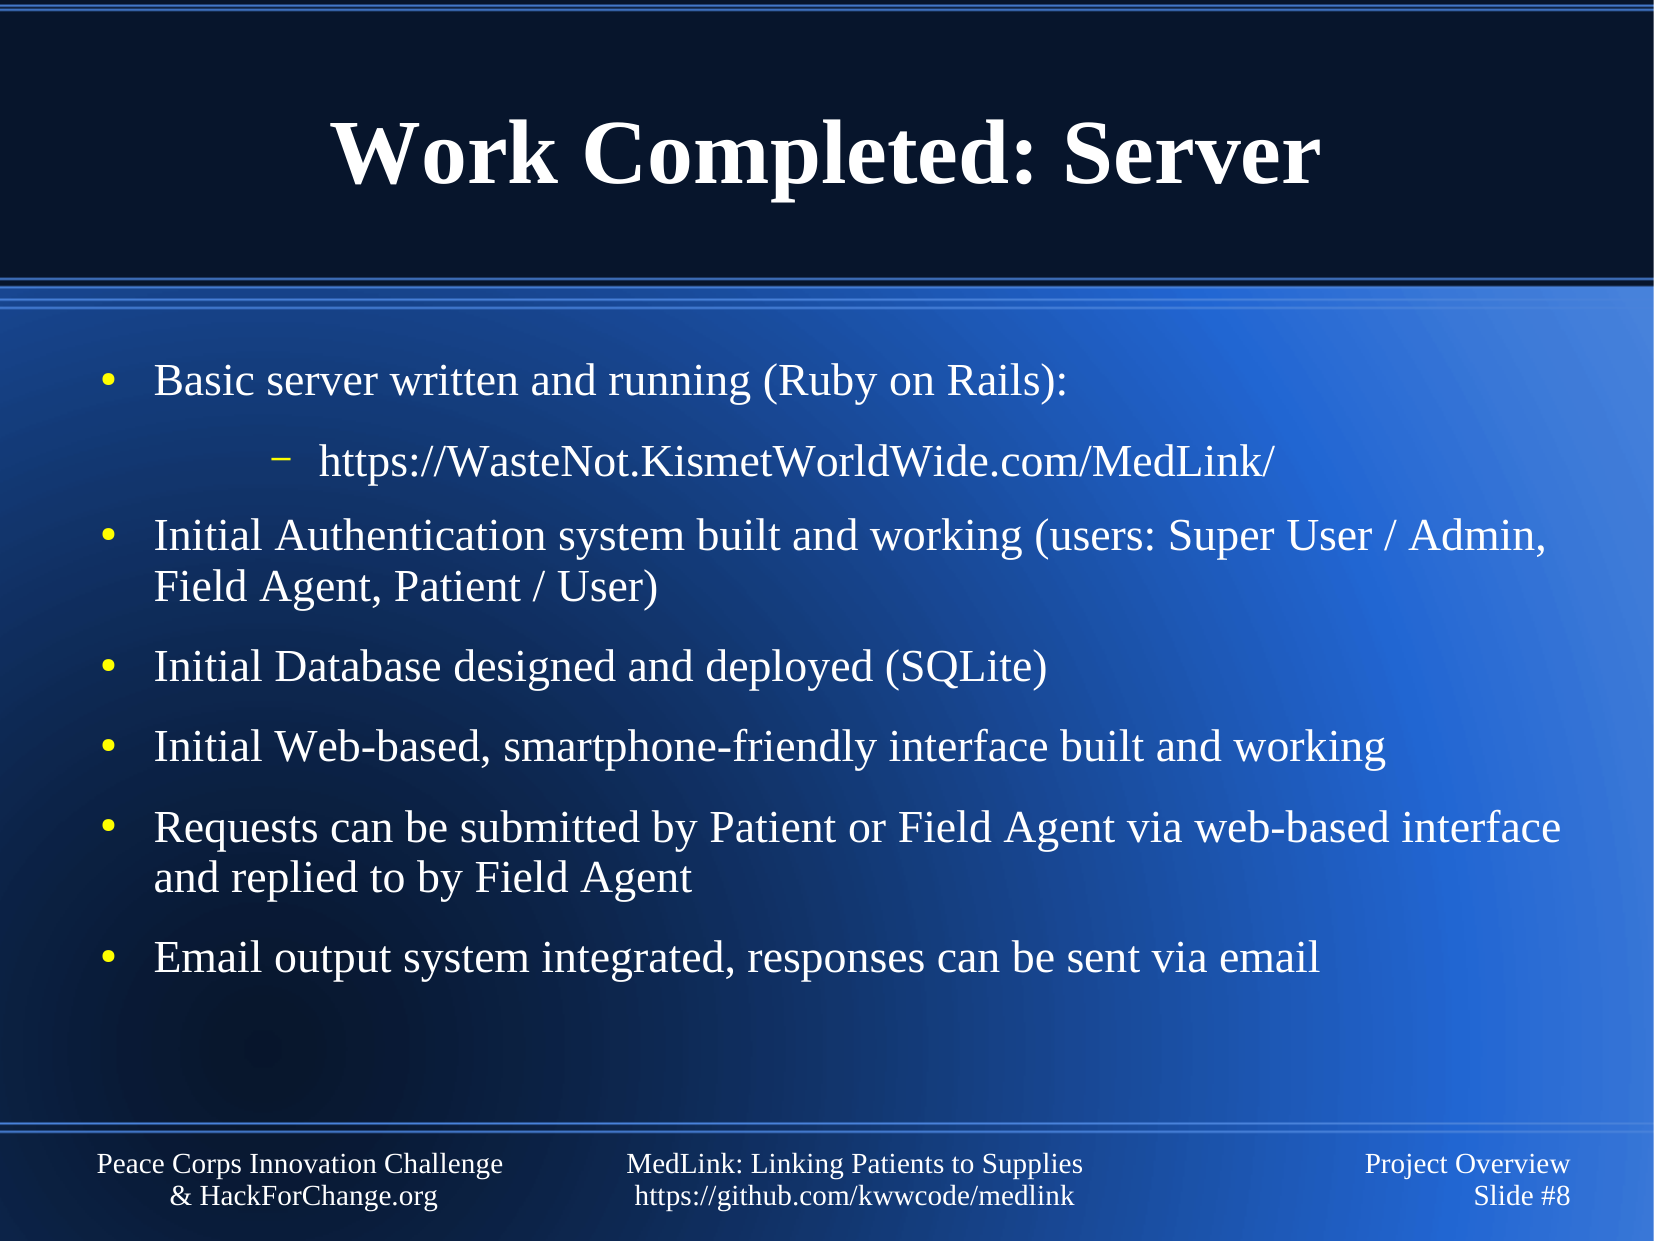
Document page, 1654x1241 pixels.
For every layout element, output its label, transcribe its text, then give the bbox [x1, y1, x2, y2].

picture [0, 0, 1654, 1241]
title Work Completed: Server [82, 49, 1571, 257]
list Basic server written and running (Ruby on Rails): https://WasteNot.KismetWorldWide.com/MedLink/ Initial Authentication system built and working (users: Super User / Admin, Field Agent, Patient / User) Initial Database designed and deployed (SQLite) Initial Web-based, smartphone-friendly interface built and working Requests can be submitted by Patient or Field Agent via web-based interface and replied to by Field Agent Email output system integrated, responses can be sent via email [82, 355, 1636, 1058]
